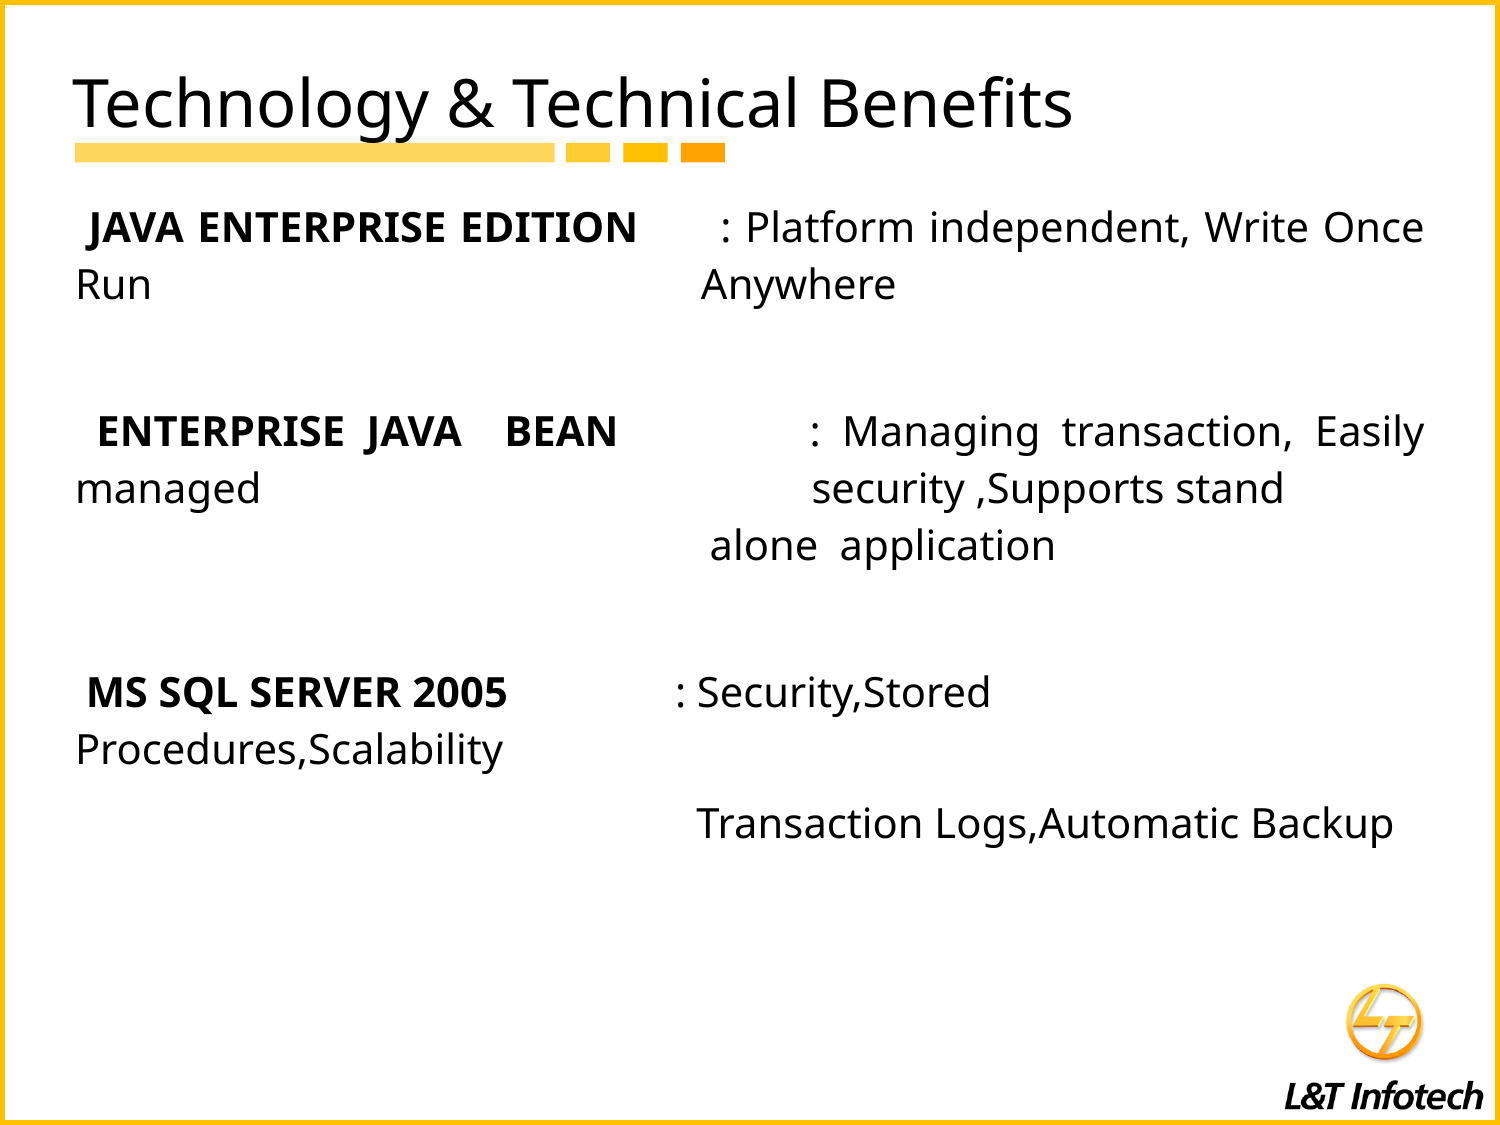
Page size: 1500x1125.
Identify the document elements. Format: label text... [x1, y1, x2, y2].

picture [1263, 960, 1495, 1120]
subtitle JAVA ENTERPRISE EDITION : Platform independent, Write Once Run Anywhere ENTERPRISE JAVA BEAN : Managing transaction, Easily managed security ,Supports stand alone application MS SQL SERVER 2005 : Security,Stored Procedures,Scalability Transaction Logs,Automatic Backup [75, 109, 1426, 1096]
title Technology & Technical Benefits [37, 52, 1426, 150]
